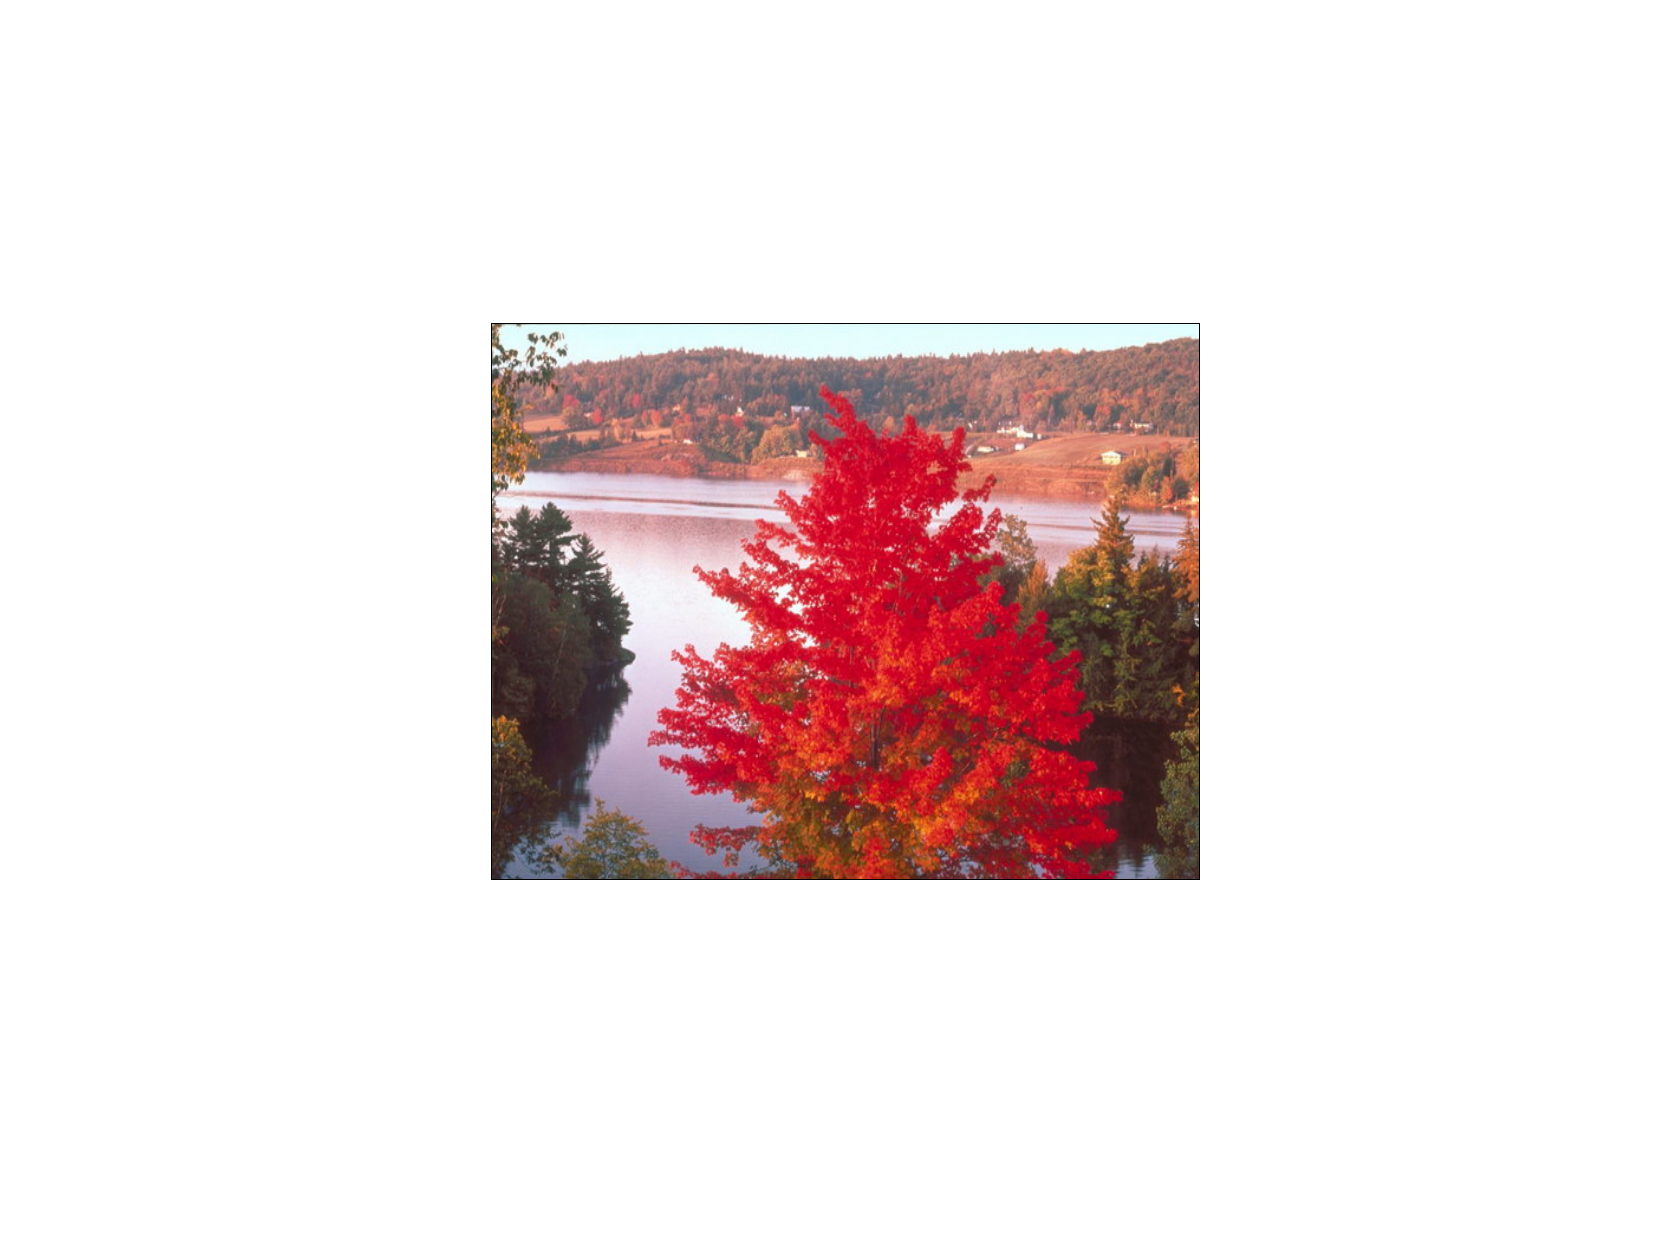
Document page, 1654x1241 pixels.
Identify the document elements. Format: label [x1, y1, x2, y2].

picture [491, 323, 1200, 880]
